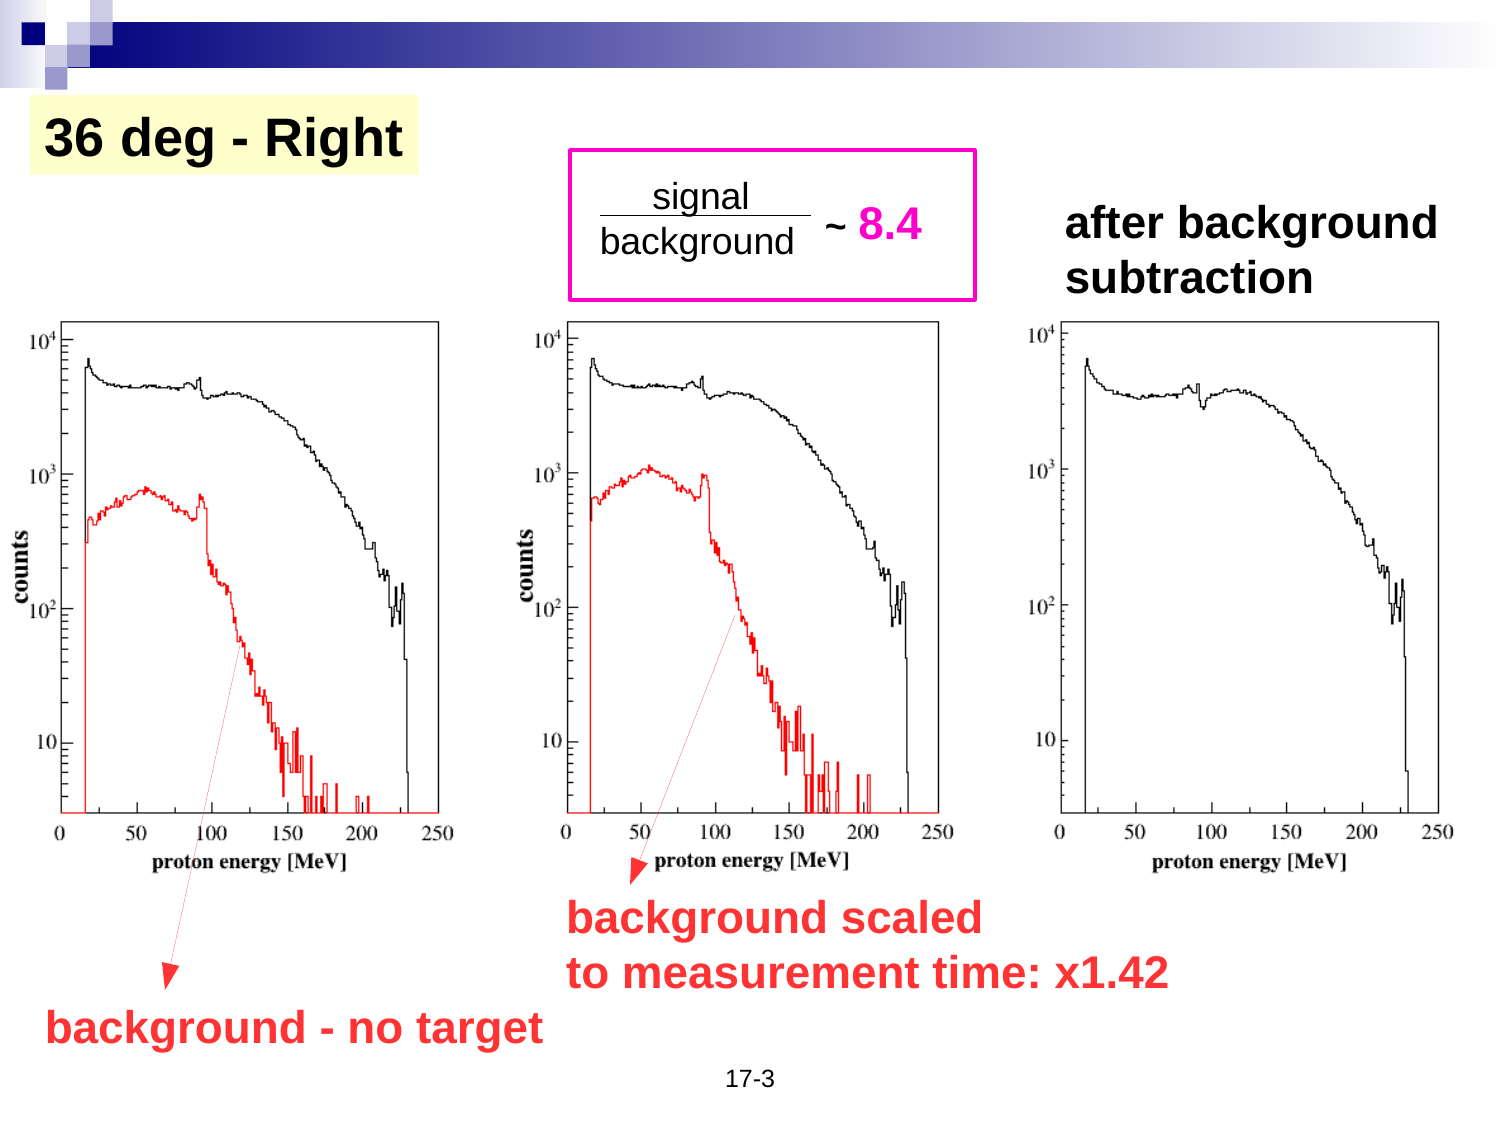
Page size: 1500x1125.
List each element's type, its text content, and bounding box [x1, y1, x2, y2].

text_box ~ 8.4 [810, 186, 973, 271]
text_box background - no target [30, 990, 559, 1060]
text_box 36 deg - Right [30, 94, 419, 175]
text_box background scaled to measurement time: x1.42 [551, 880, 1224, 1006]
text_box 17-3 [512, 1024, 988, 1101]
picture [0, 254, 1500, 881]
text_box signal background [585, 164, 831, 270]
picture [572, 254, 973, 298]
text_box after background subtraction [1050, 185, 1467, 311]
